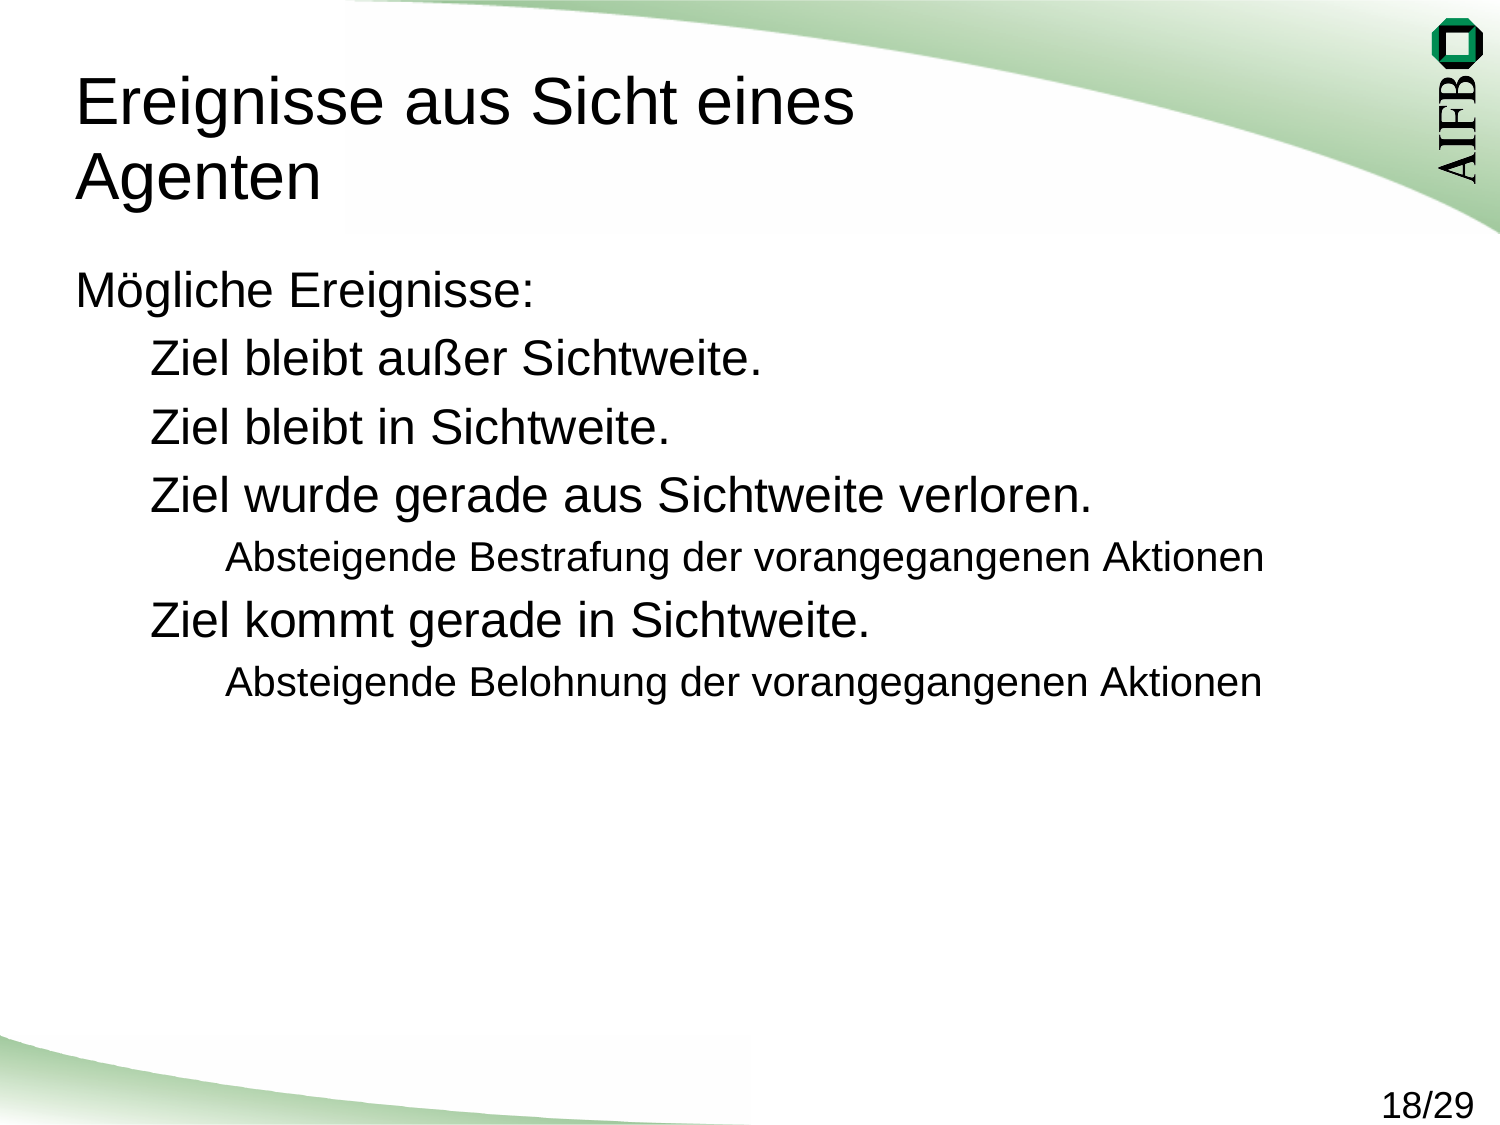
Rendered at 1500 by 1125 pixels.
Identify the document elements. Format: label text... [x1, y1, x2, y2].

picture [345, 0, 1500, 234]
title Ereignisse aus Sicht eines Agenten [75, 45, 958, 233]
picture [0, 1035, 751, 1125]
list Mögliche Ereignisse: Ziel bleibt außer Sichtweite. Ziel bleibt in Sichtweite. Ziel wurde gerade aus Sichtweite verloren. Absteigende Bestrafung der vorangegangenen Aktionen Ziel kommt gerade in Sichtweite. Absteigende Belohnung der vorangegangenen Aktionen [75, 262, 1426, 1057]
